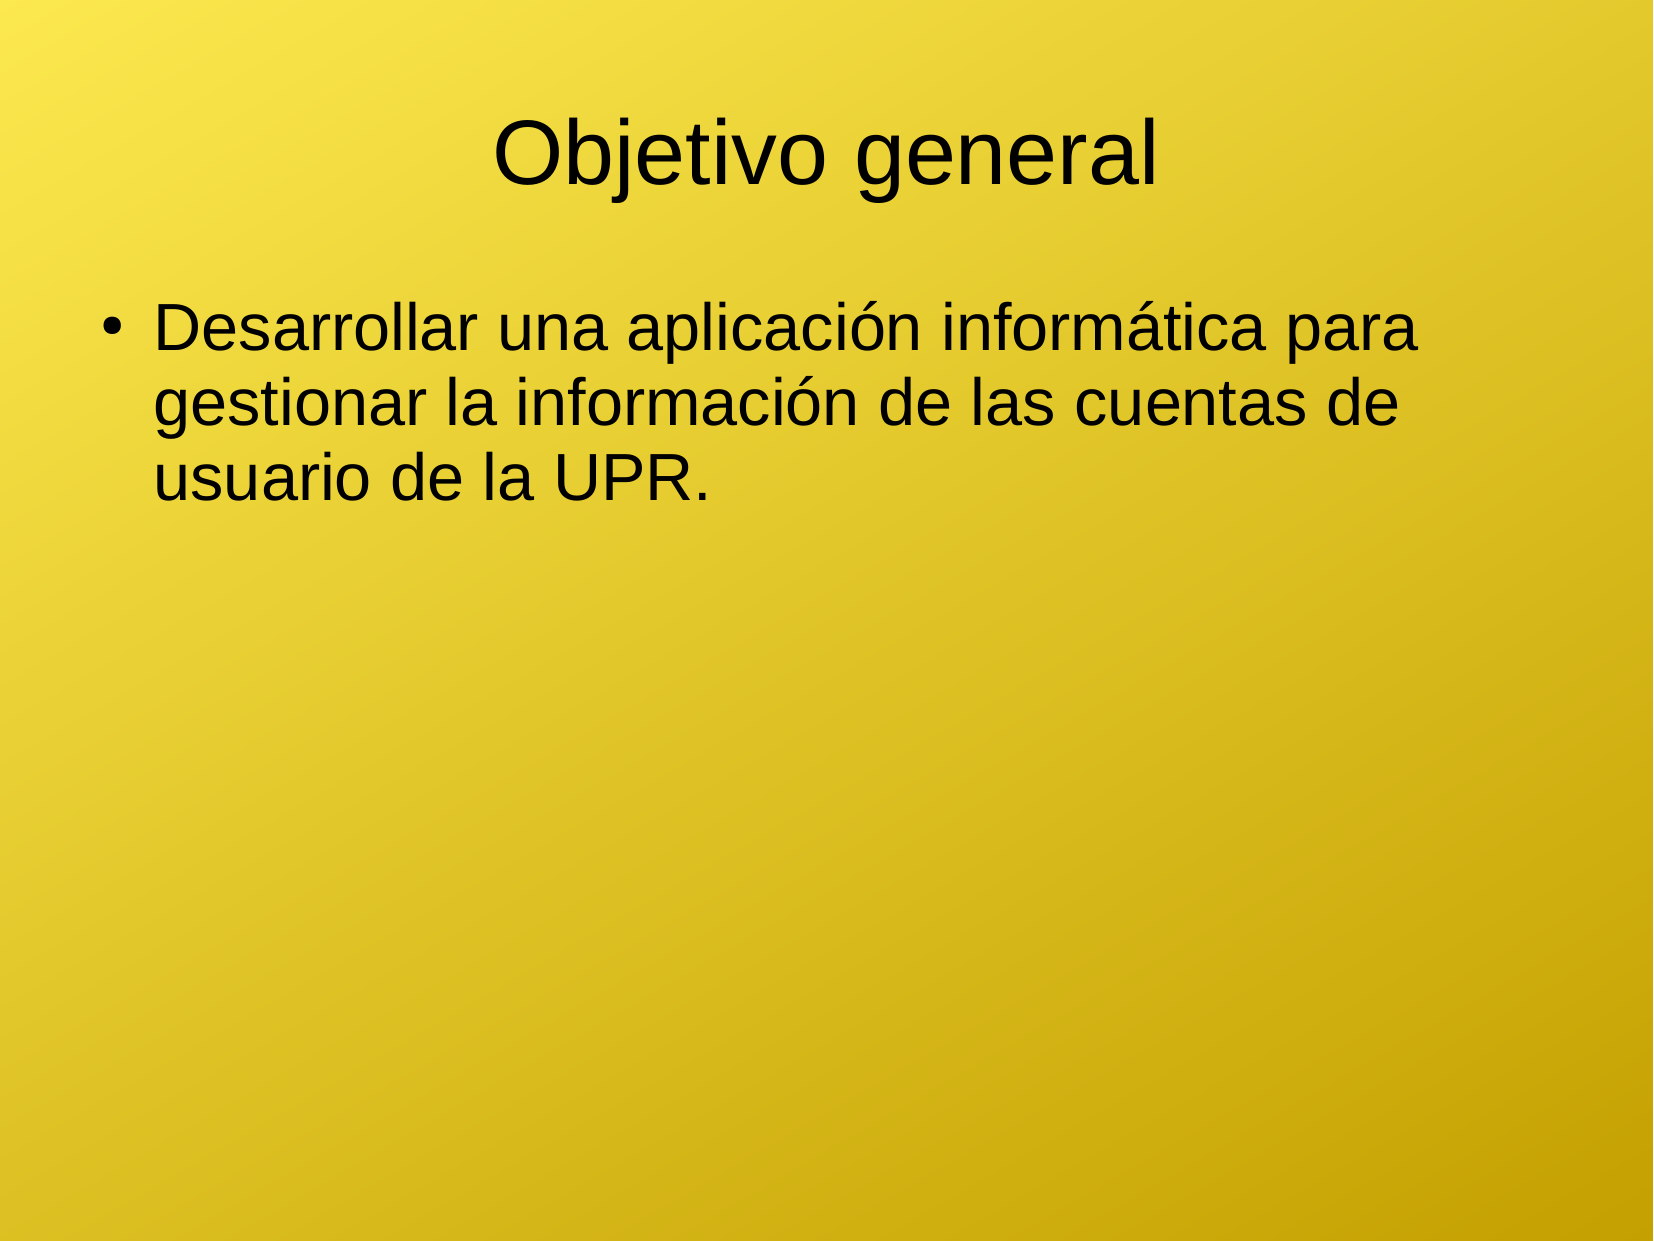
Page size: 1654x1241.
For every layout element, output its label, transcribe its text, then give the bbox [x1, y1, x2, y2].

title Objetivo general [82, 49, 1571, 257]
list Desarrollar una aplicación informática para gestionar la información de las cuentas de usuario de la UPR. [82, 290, 1571, 1010]
